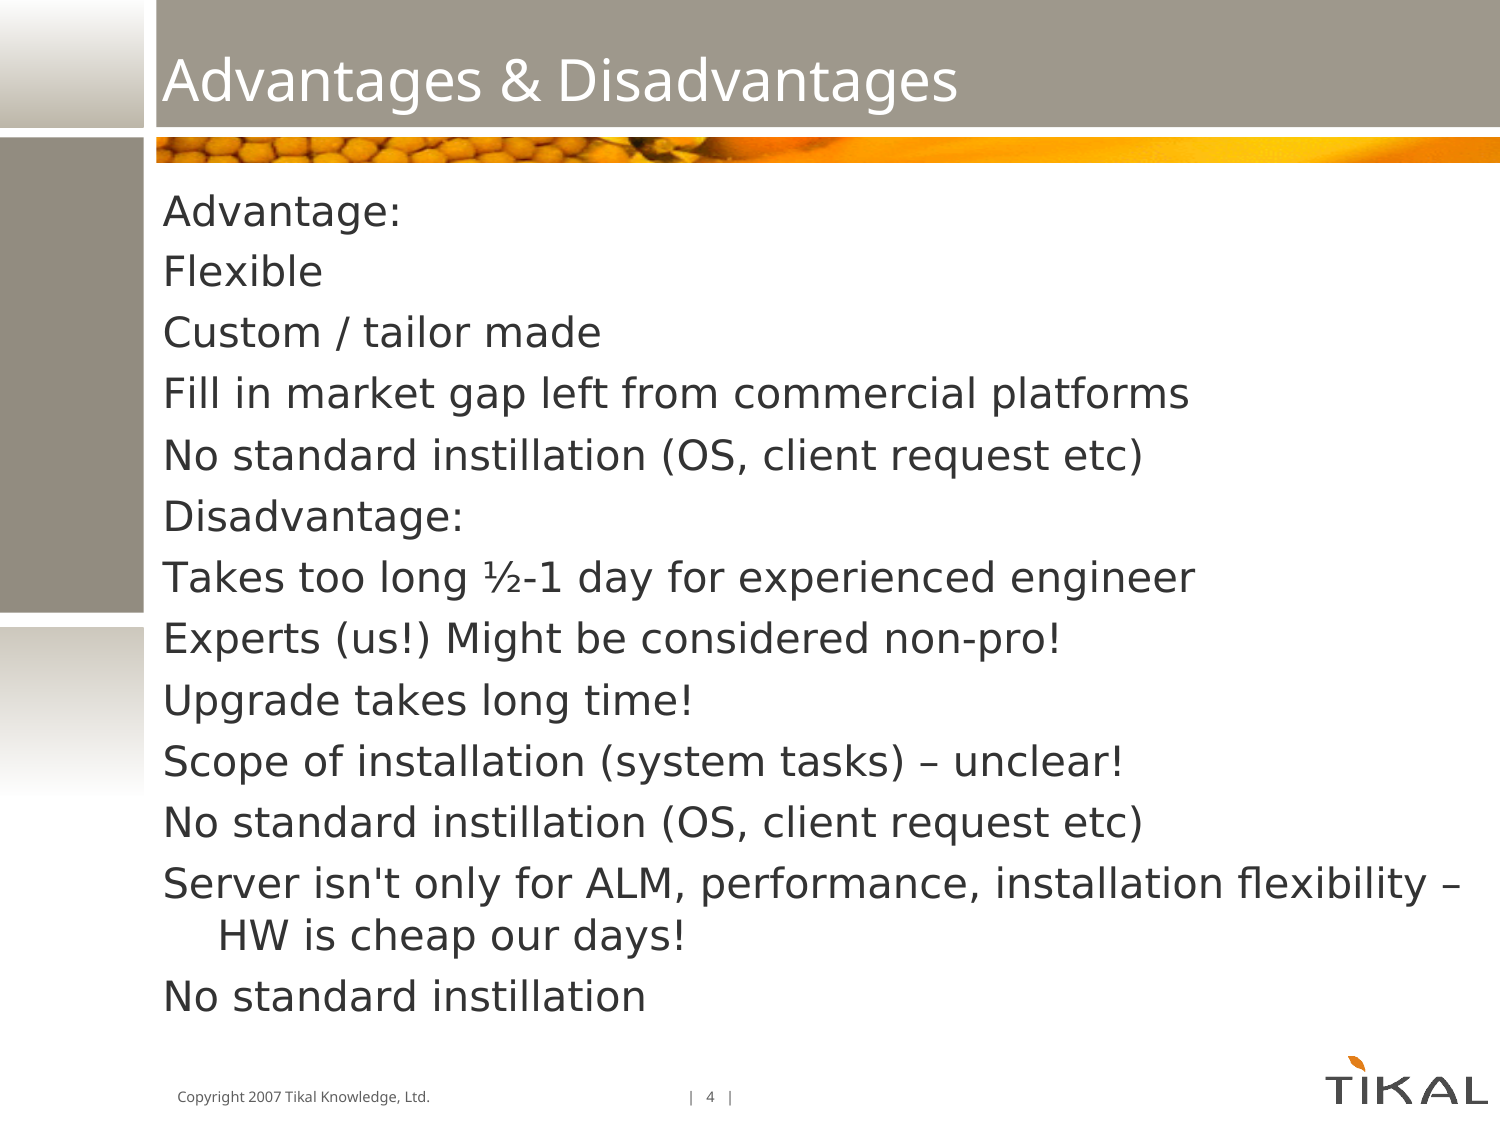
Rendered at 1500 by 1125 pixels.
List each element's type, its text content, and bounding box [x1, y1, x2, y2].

title Advantages & Disadvantages [162, 32, 1450, 118]
list Advantage: Flexible Custom / tailor made Fill in market gap left from commercial platforms No standard instillation (OS, client request etc) Disadvantage: Takes too long ½-1 day for experienced engineer Experts (us!) Might be considered non-pro! Upgrade takes long time! Scope of installation (system tasks) – unclear! No standard instillation (OS, client request etc) Server isn't only for ALM, performance, installation flexibility – HW is cheap our days! No standard instillation [162, 187, 1475, 1023]
picture [1312, 1034, 1500, 1125]
picture [156, 137, 1500, 163]
